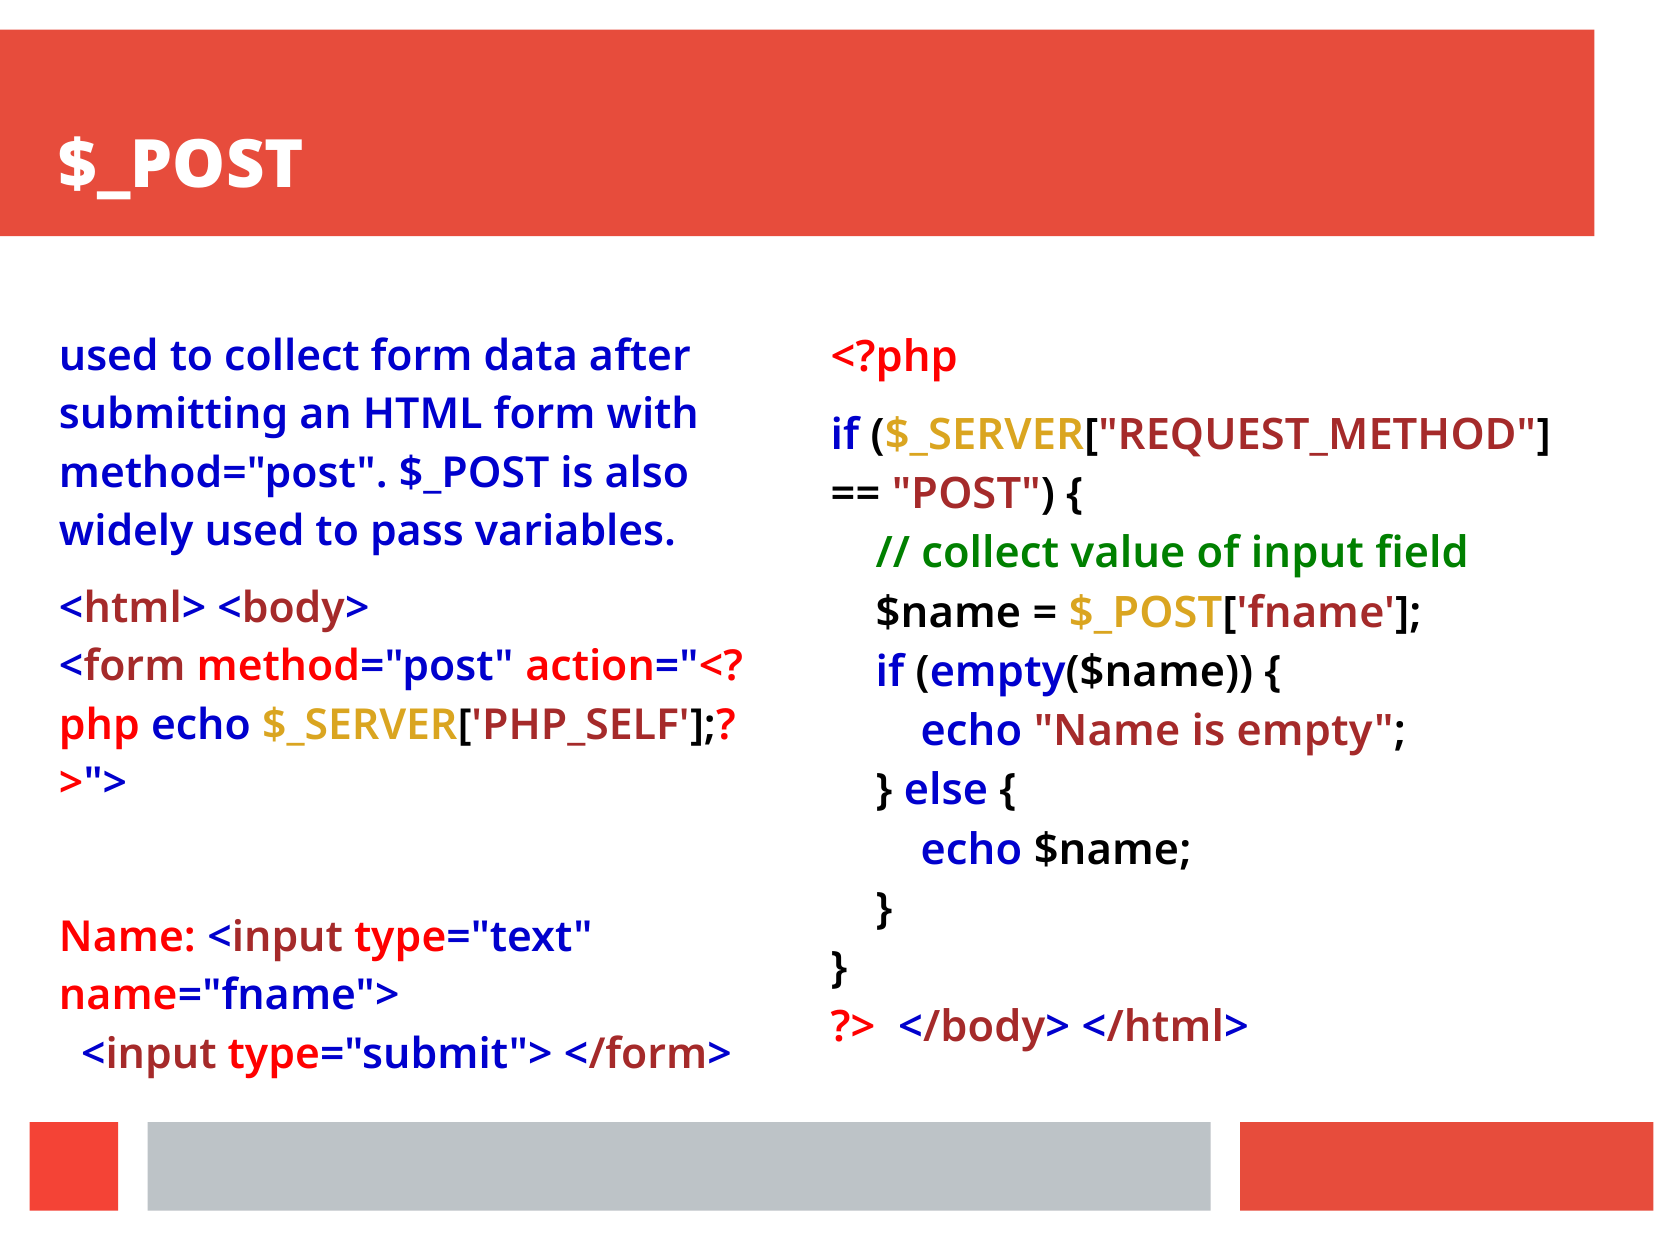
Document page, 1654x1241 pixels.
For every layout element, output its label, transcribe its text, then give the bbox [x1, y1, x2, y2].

title $_POST [59, 59, 1595, 207]
list <?php if ($_SERVER["REQUEST_METHOD"] == "POST") { // collect value of input field $name = $_POST['fname']; if (empty($name)) { echo "Name is empty"; } else { echo $name; } } ?> </body> </html> [830, 324, 1566, 1093]
list used to collect form data after submitting an HTML form with method="post". $_POST is also widely used to pass variables. <html> <body> <form method="post" action="<?php echo $_SERVER['PHP_SELF'];?>"> Name: <input type="text" name="fname"> <input type="submit"> </form> [59, 324, 794, 1093]
